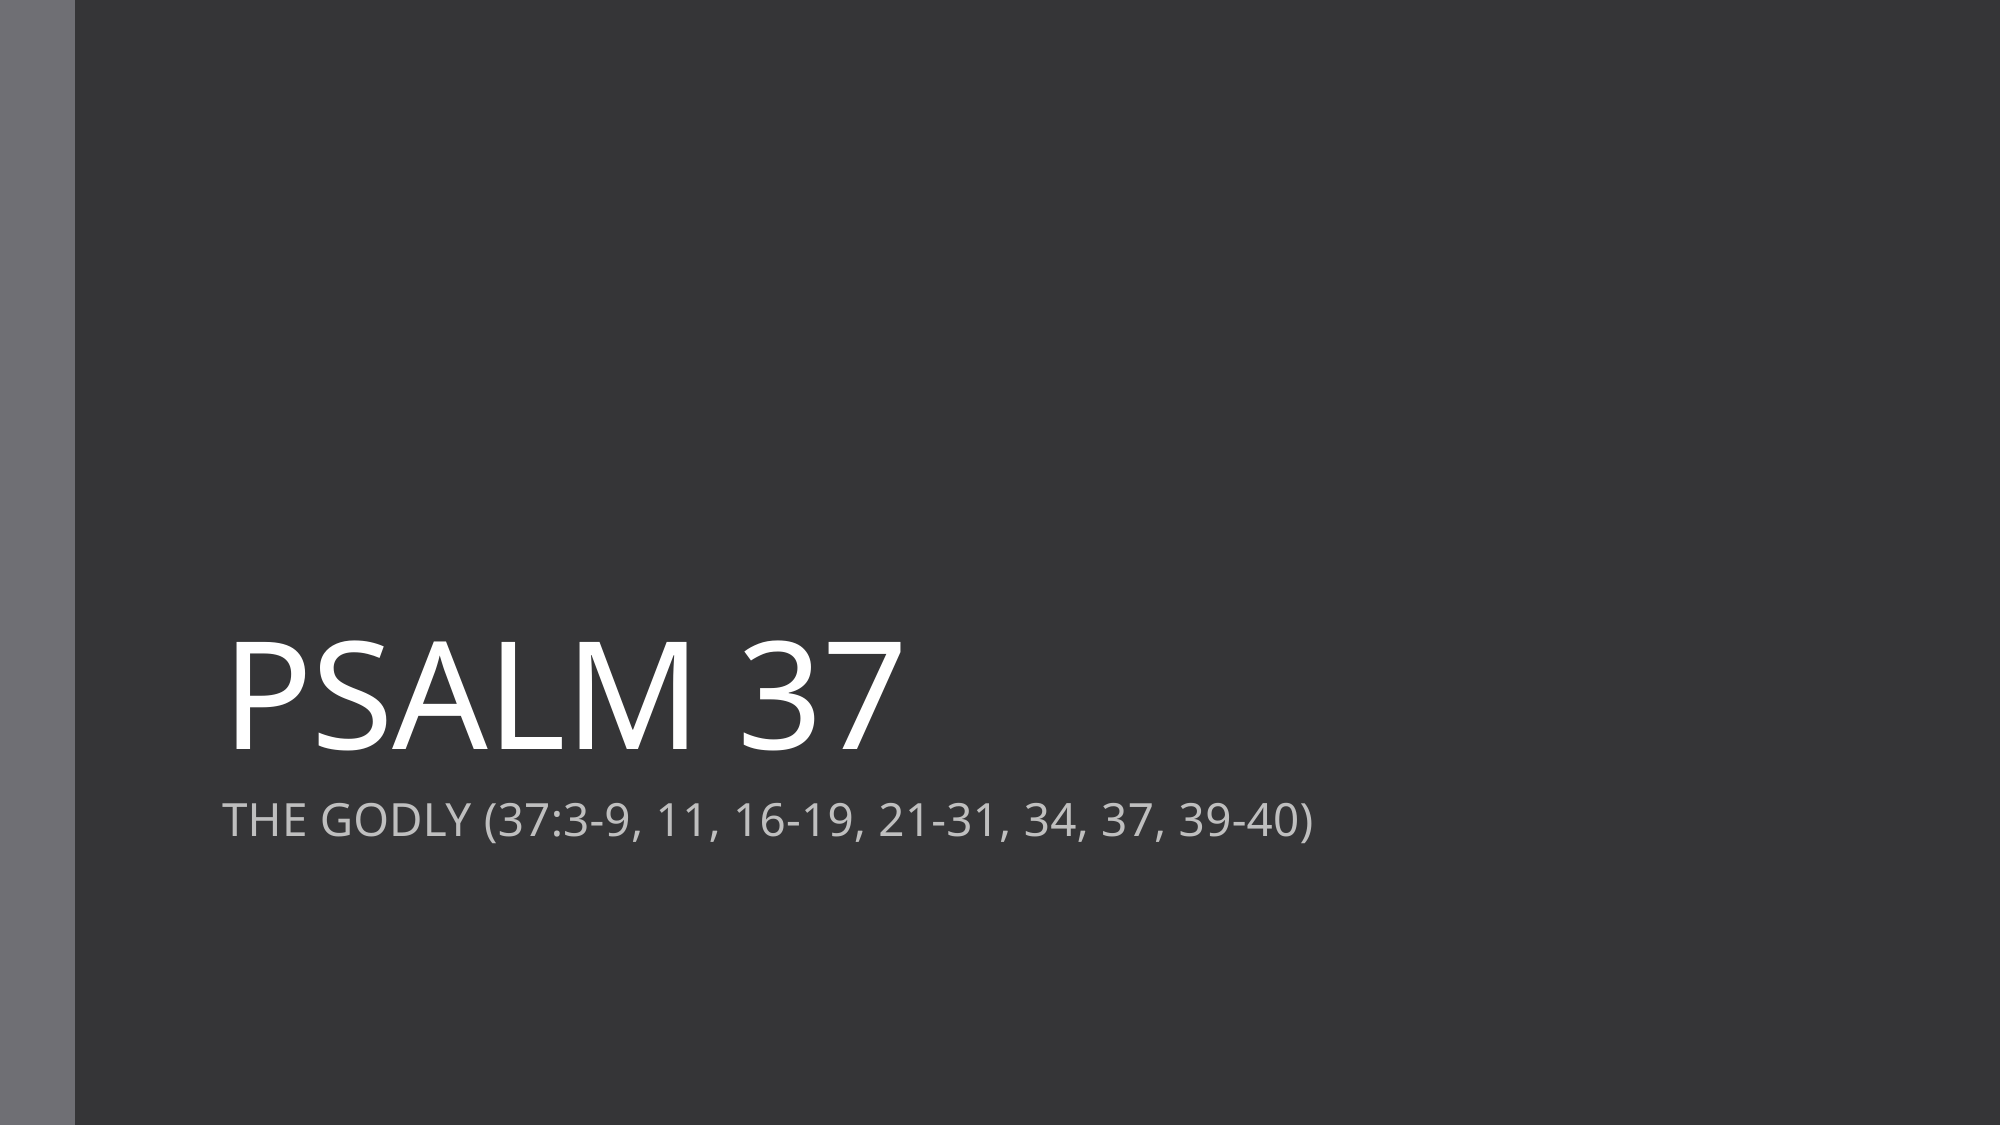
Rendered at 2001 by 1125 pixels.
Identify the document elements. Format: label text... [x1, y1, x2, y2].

title PSALM 37 [206, 124, 1752, 787]
subtitle THE GODLY (37:3-9, 11, 16-19, 21-31, 34, 37, 39-40) [206, 787, 1752, 1066]
